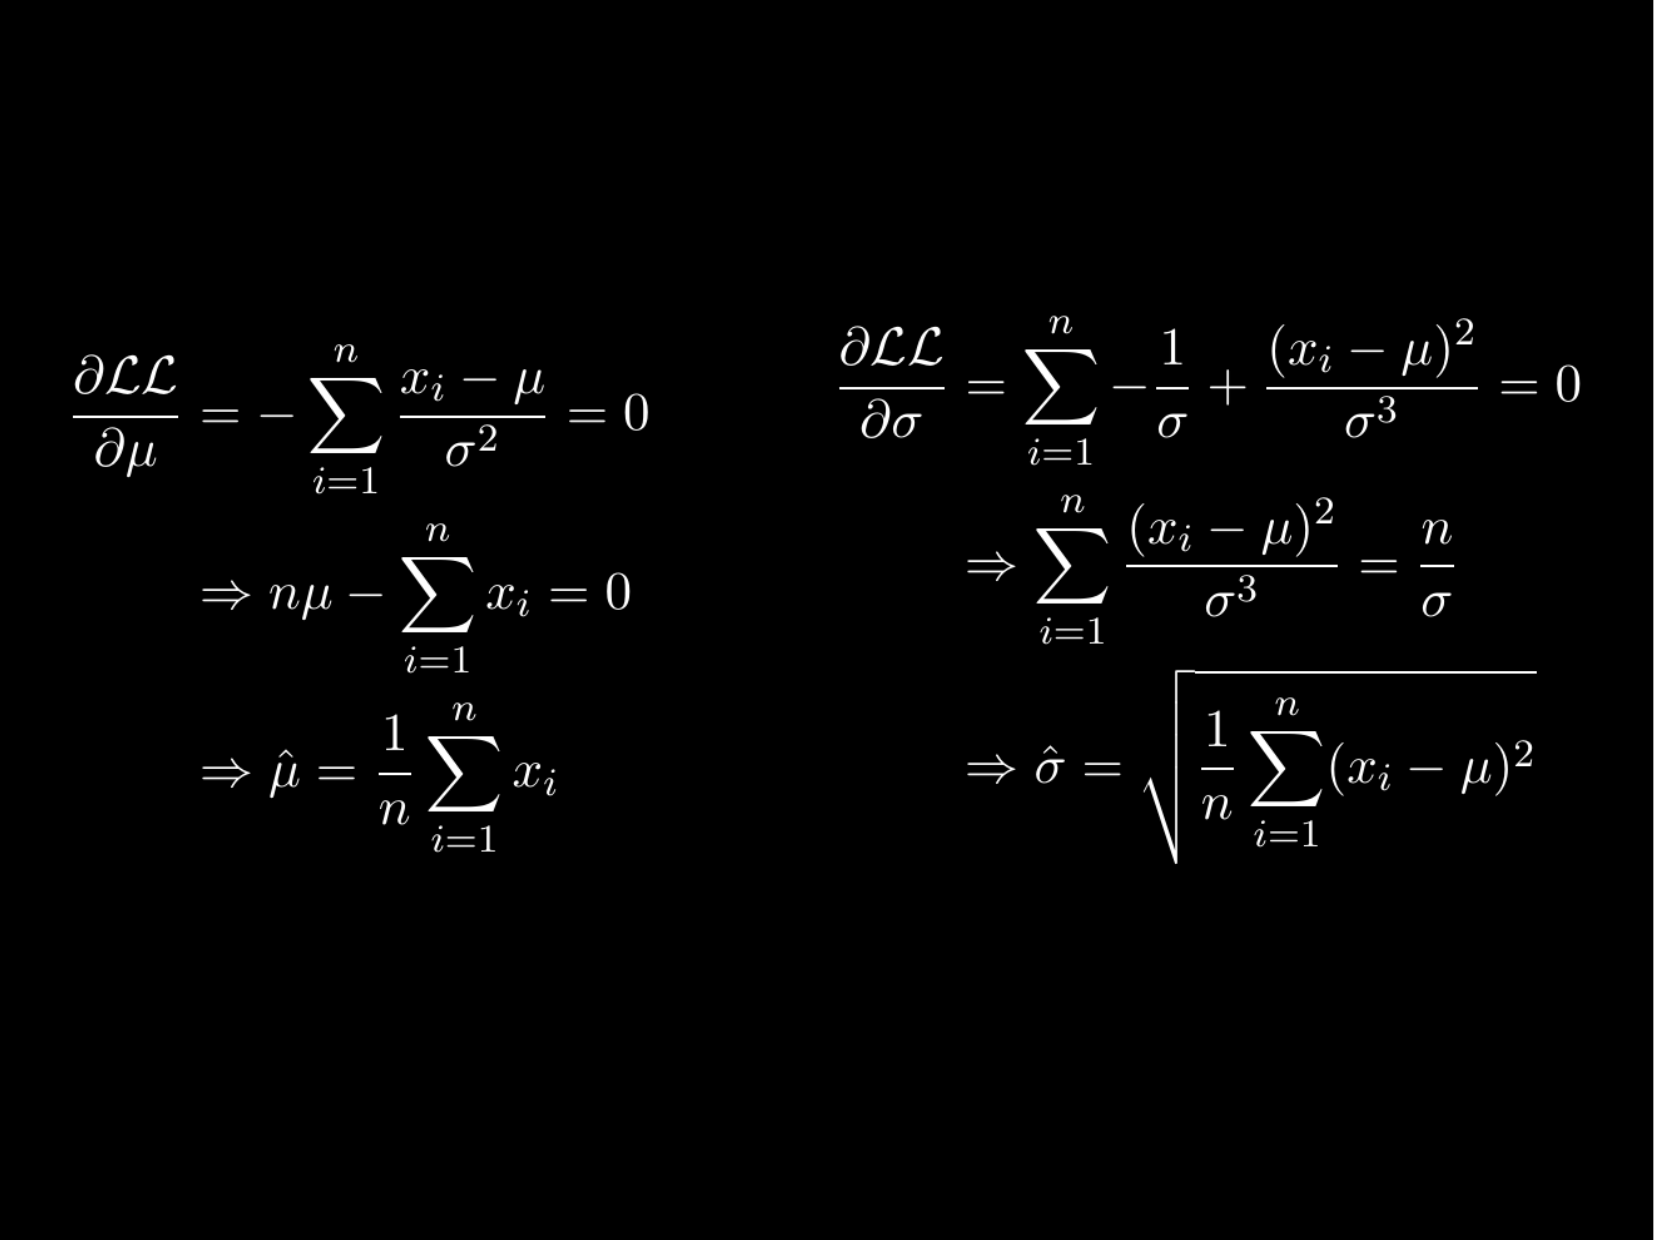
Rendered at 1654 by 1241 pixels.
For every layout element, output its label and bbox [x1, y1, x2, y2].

picture [53, 333, 662, 863]
picture [822, 307, 1597, 869]
